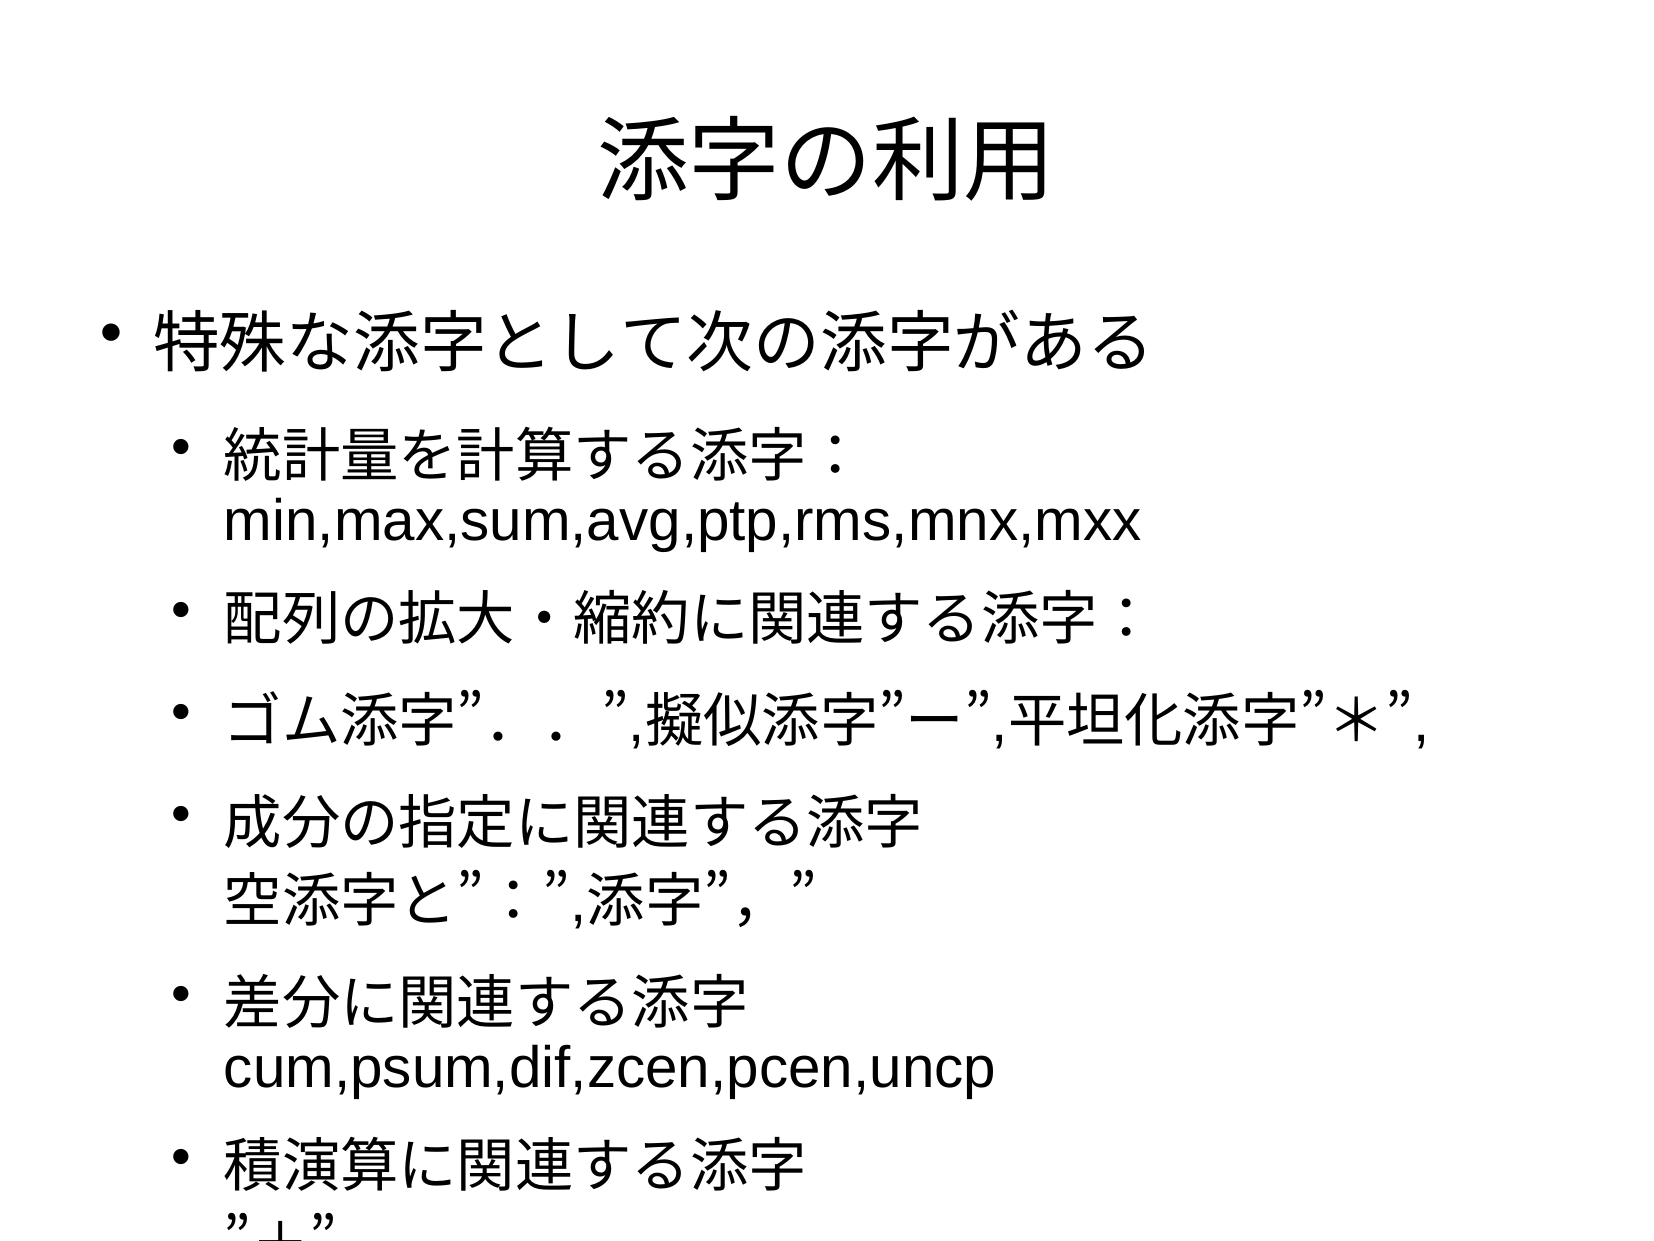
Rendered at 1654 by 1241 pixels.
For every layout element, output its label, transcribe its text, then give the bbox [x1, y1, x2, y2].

title 添字の利用 [82, 56, 1571, 249]
list 特殊な添字として次の添字がある 統計量を計算する添字： min,max,sum,avg,ptp,rms,mnx,mxx 配列の拡大・縮約に関連する添字： ゴム添字”．．”,擬似添字”ー”,平坦化添字”＊”, 成分の指定に関連する添字 空添字と”：”,添字”，” 差分に関連する添字 cum,psum,dif,zcen,pcen,uncp 積演算に関連する添字 ”＋” [82, 290, 1571, 1241]
